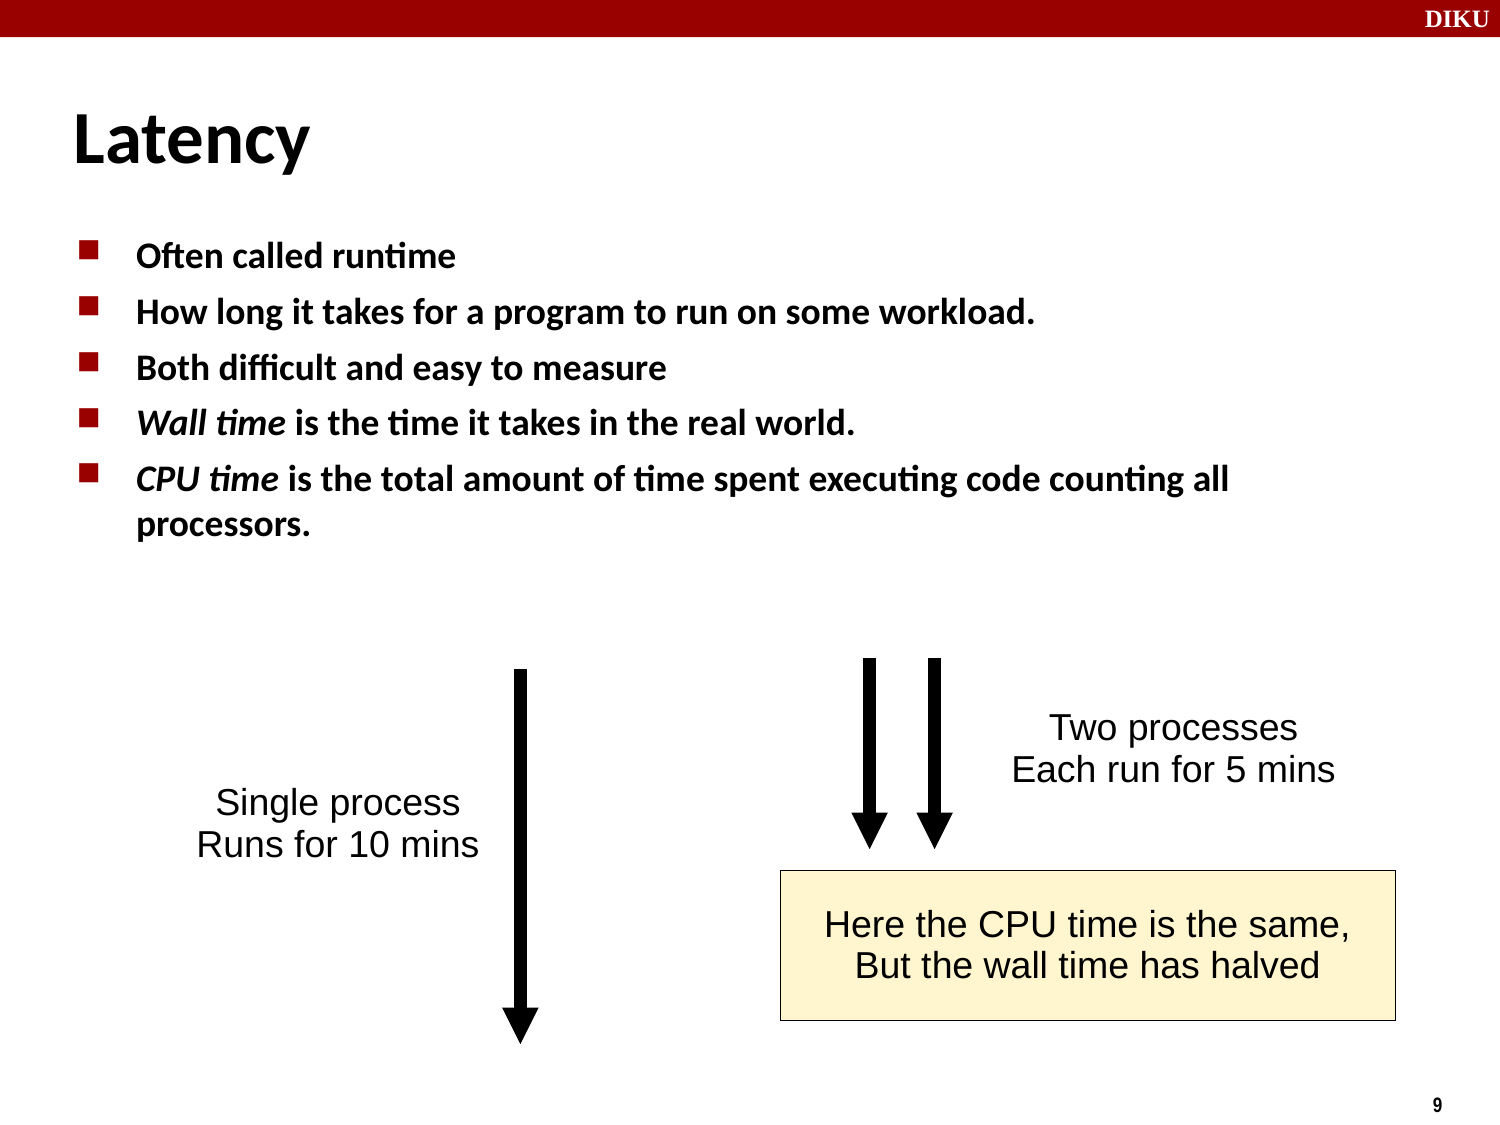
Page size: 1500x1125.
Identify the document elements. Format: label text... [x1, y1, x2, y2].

text_box Single process Runs for 10 mins [165, 774, 511, 873]
text_box Latency [58, 71, 1304, 197]
text_box Two processes Each run for 5 mins [993, 699, 1354, 840]
text_box Here the CPU time is the same, But the wall time has halved [780, 870, 1396, 1021]
text_box Often called runtime How long it takes for a program to run on some workload. Both difficult and easy to measure Wall time is the time it takes in the real world. CPU time is the total amount of time spent executing code counting all processors. [65, 223, 1361, 1039]
